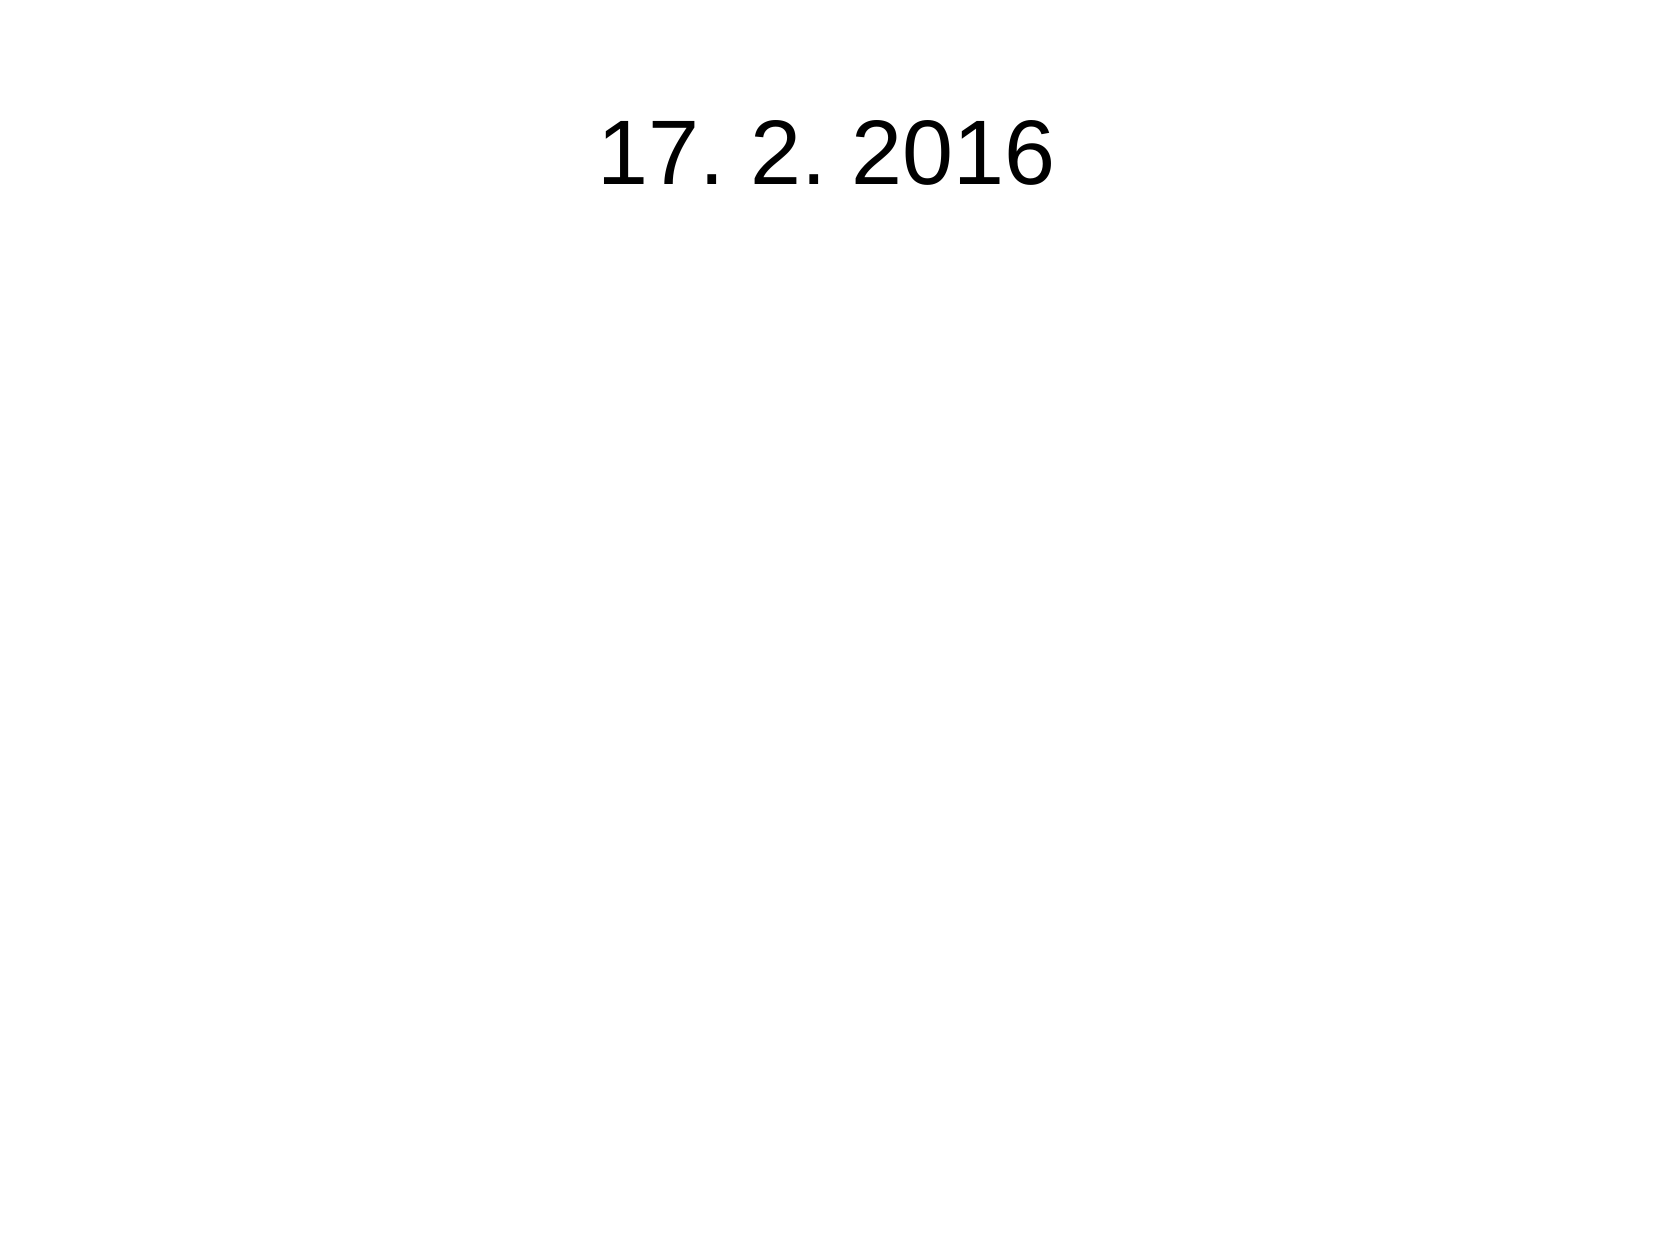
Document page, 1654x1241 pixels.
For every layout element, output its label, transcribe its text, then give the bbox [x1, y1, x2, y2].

title 17. 2. 2016 [82, 49, 1571, 257]
